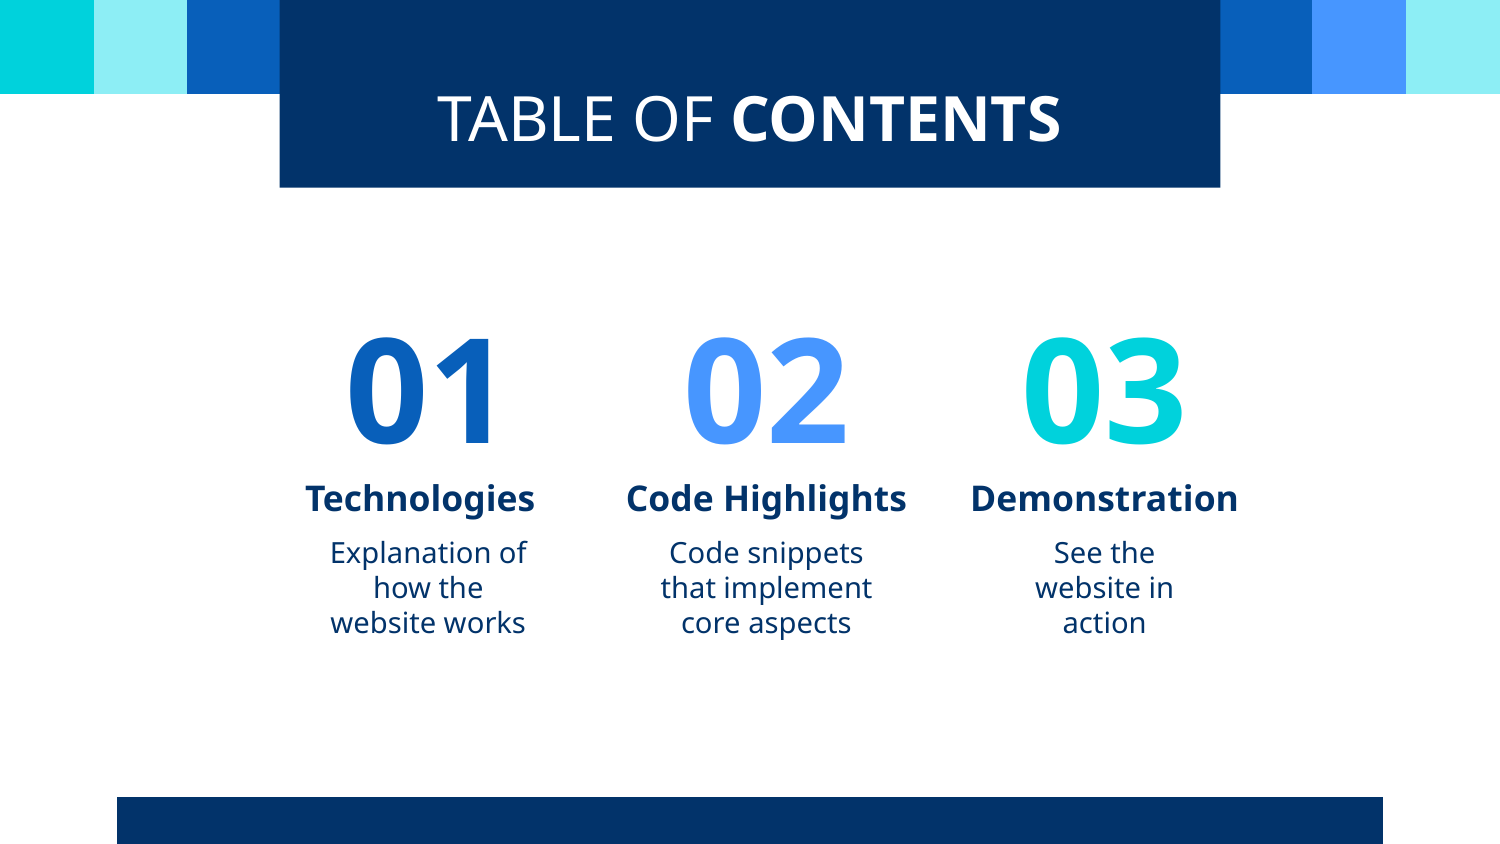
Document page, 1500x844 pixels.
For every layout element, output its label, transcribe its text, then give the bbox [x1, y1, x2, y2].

title 01 [282, 330, 575, 439]
title Technologies [247, 451, 593, 534]
title Code Highlights [593, 451, 931, 534]
title TABLE OF CONTENTS [279, 0, 1221, 188]
subtitle Code snippets that implement core aspects [645, 519, 888, 651]
title Demonstration [931, 451, 1278, 534]
title 02 [620, 330, 913, 439]
title 03 [958, 330, 1251, 439]
subtitle Explanation of how the website works [307, 519, 550, 651]
subtitle See the website in action [983, 519, 1226, 651]
